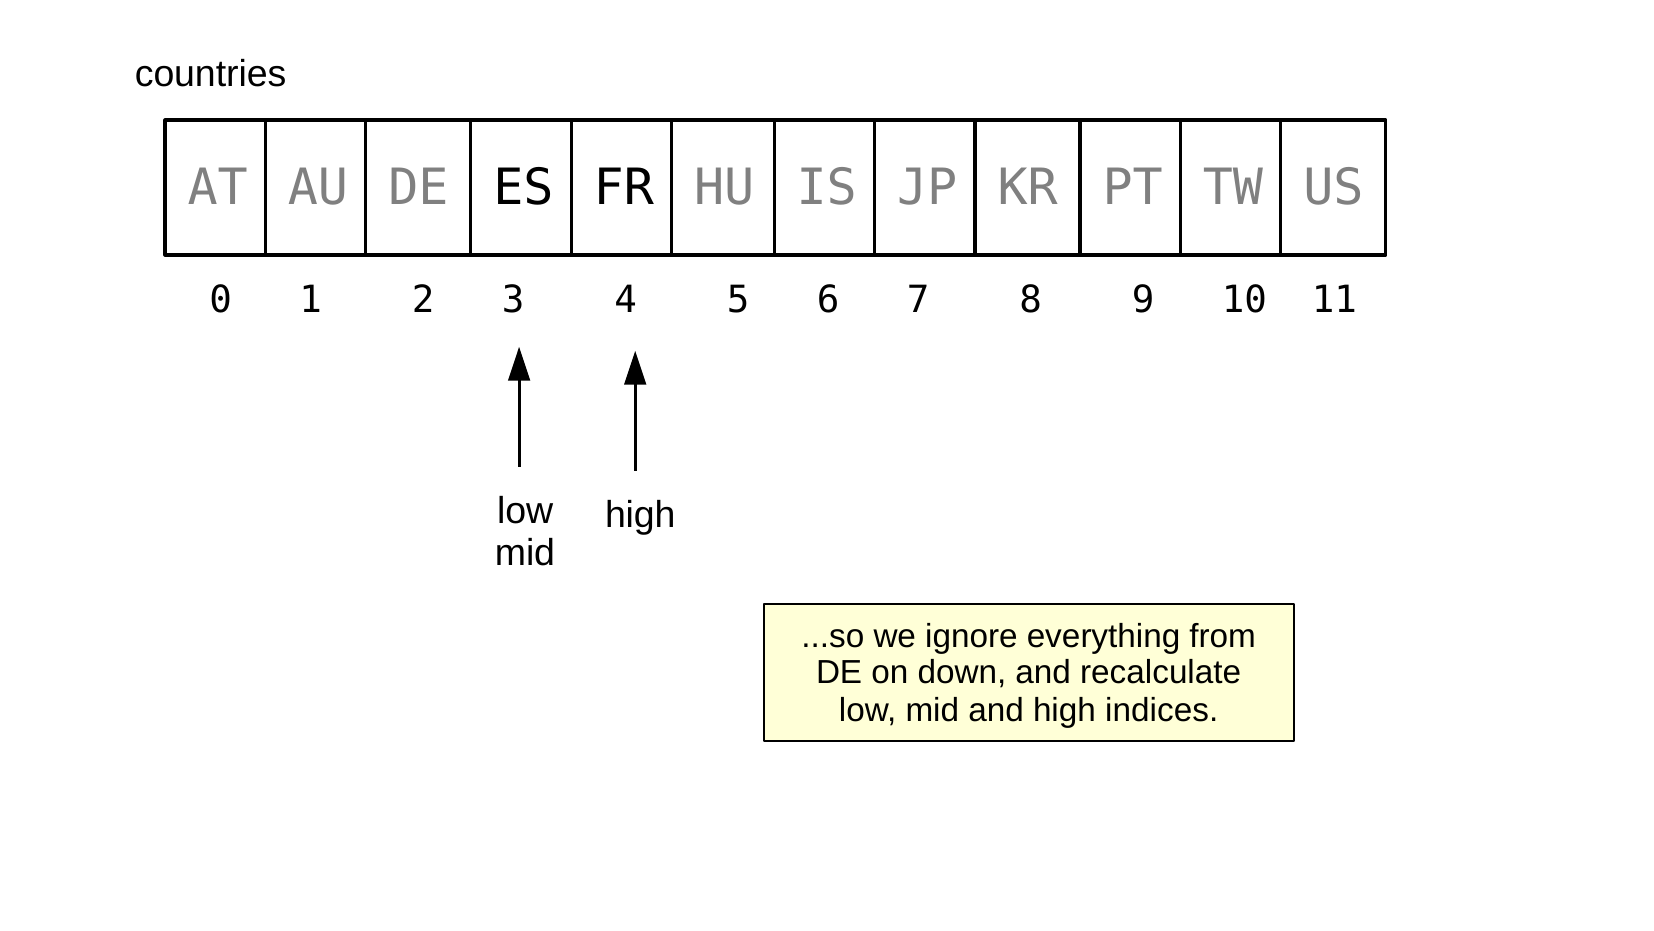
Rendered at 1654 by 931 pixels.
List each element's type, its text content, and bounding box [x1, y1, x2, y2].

text_box FR [571, 120, 671, 256]
text_box 0 1 2 3 4 5 6 7 8 9 10 11 [194, 270, 1372, 329]
text_box IS [774, 120, 874, 256]
text_box KR [975, 120, 1080, 256]
text_box low mid [480, 481, 571, 581]
text_box TW [1180, 120, 1280, 256]
text_box HU [671, 120, 774, 256]
text_box AU [265, 120, 365, 256]
text_box US [1280, 120, 1386, 256]
text_box JP [874, 120, 975, 256]
text_box PT [1080, 120, 1180, 256]
text_box countries [120, 45, 376, 106]
text_box high [590, 485, 696, 543]
text_box DE [365, 120, 470, 256]
text_box ES [470, 120, 571, 256]
text_box AT [165, 120, 265, 256]
text_box ...so we ignore everything from DE on down, and recalculate low, mid and high indices. [764, 604, 1294, 741]
